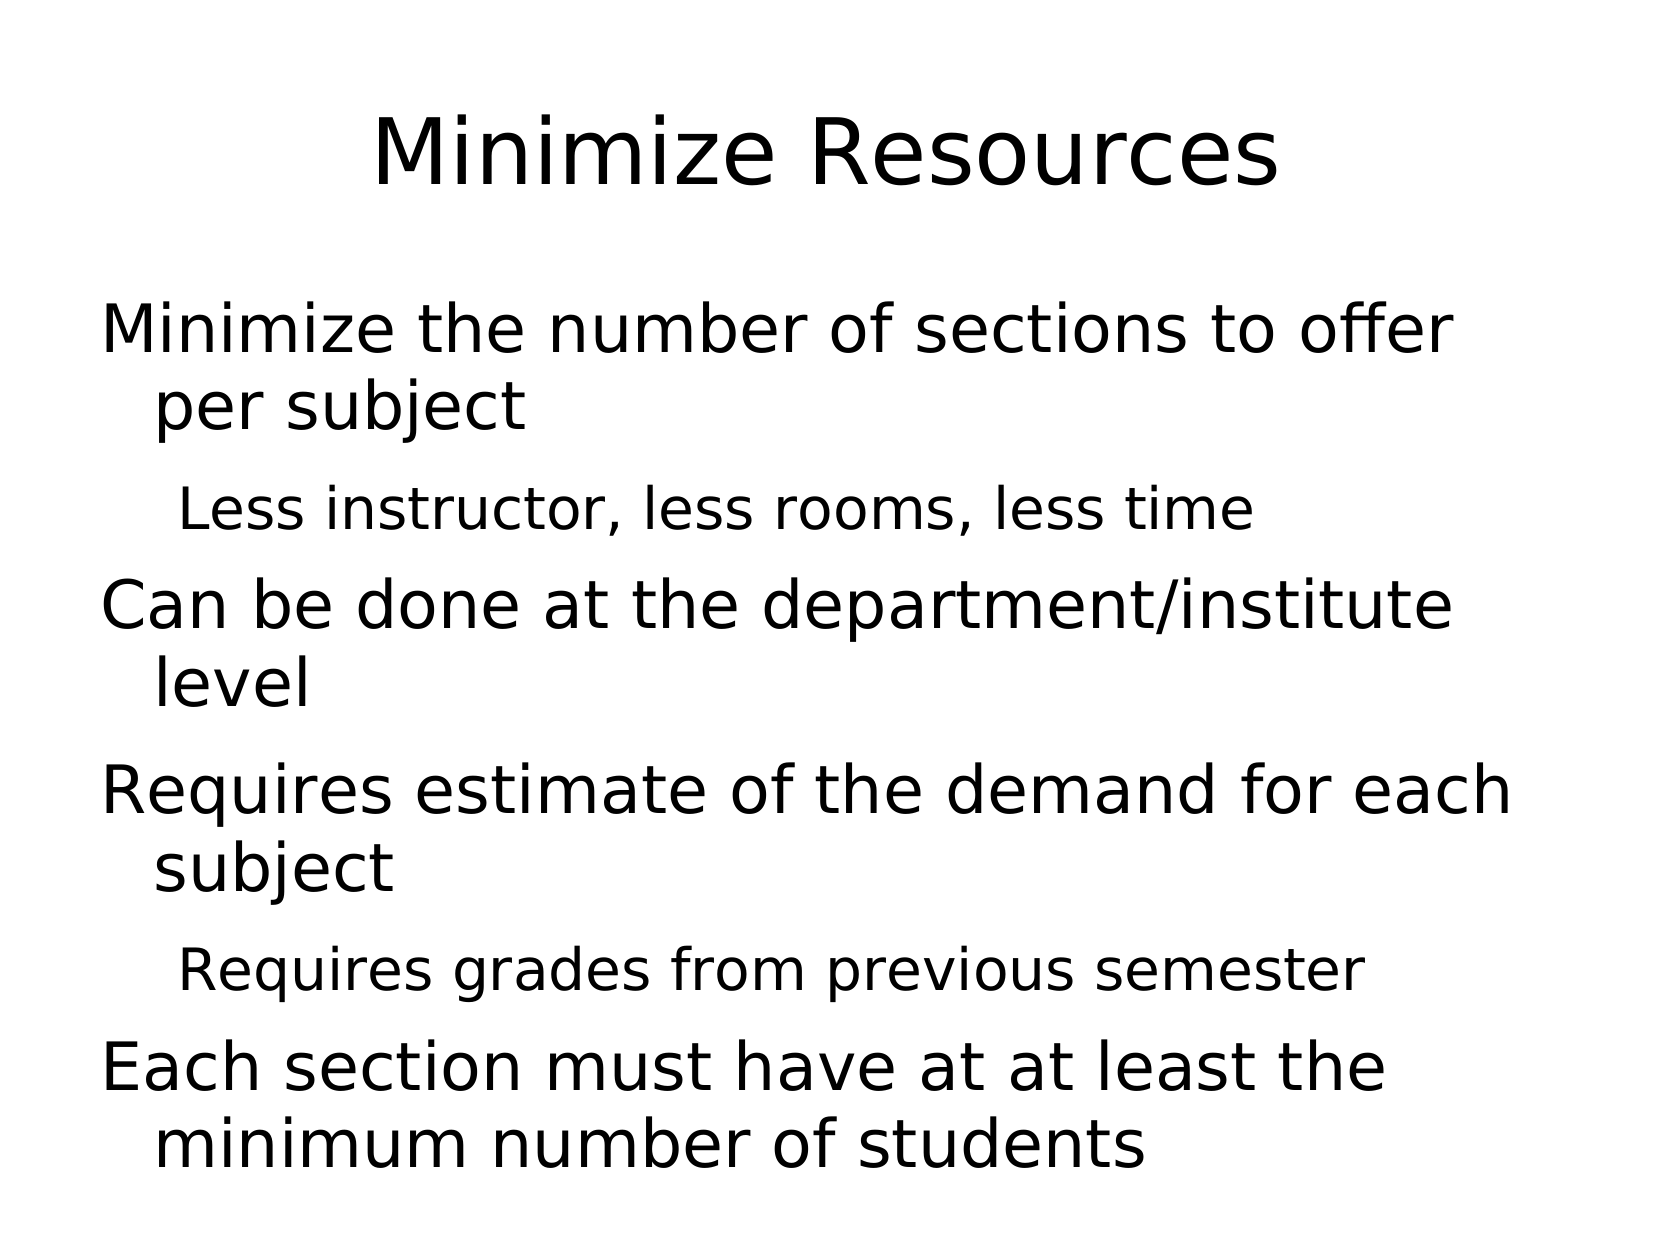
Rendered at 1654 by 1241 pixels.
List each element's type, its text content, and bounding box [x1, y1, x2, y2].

title Minimize Resources [82, 49, 1571, 257]
list Minimize the number of sections to offer per subject Less instructor, less rooms, less time Can be done at the department/institute level Requires estimate of the demand for each subject Requires grades from previous semester Each section must have at at least the minimum number of students [82, 290, 1571, 1184]
